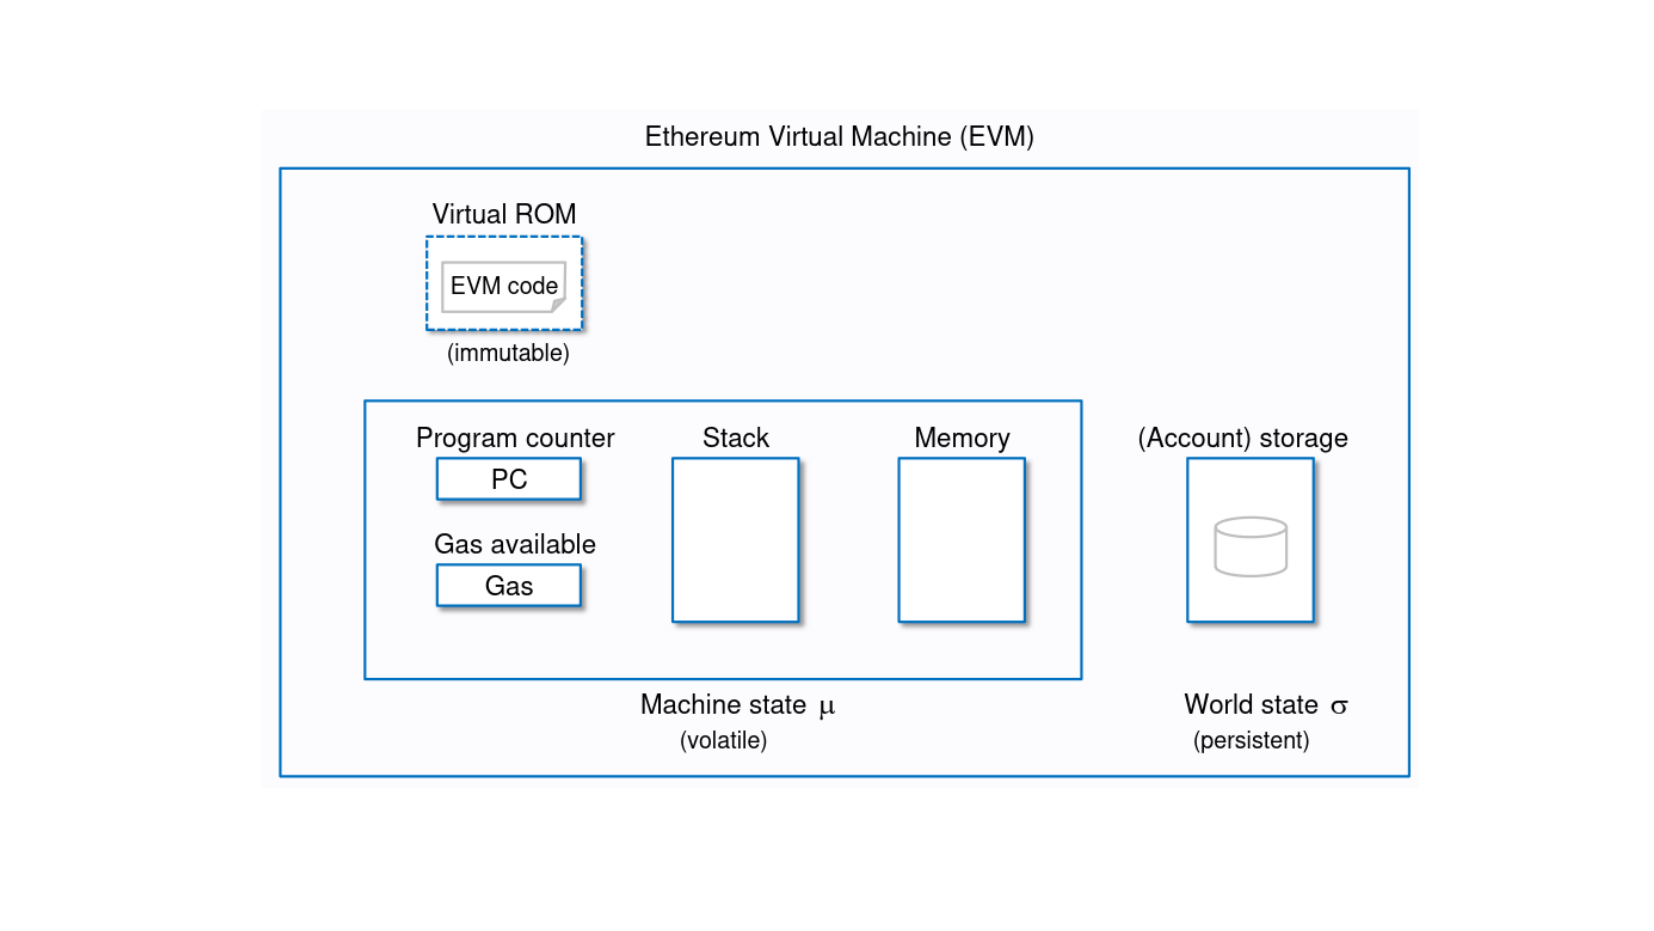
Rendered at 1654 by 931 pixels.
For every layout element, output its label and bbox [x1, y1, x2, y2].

picture [262, 110, 1419, 788]
